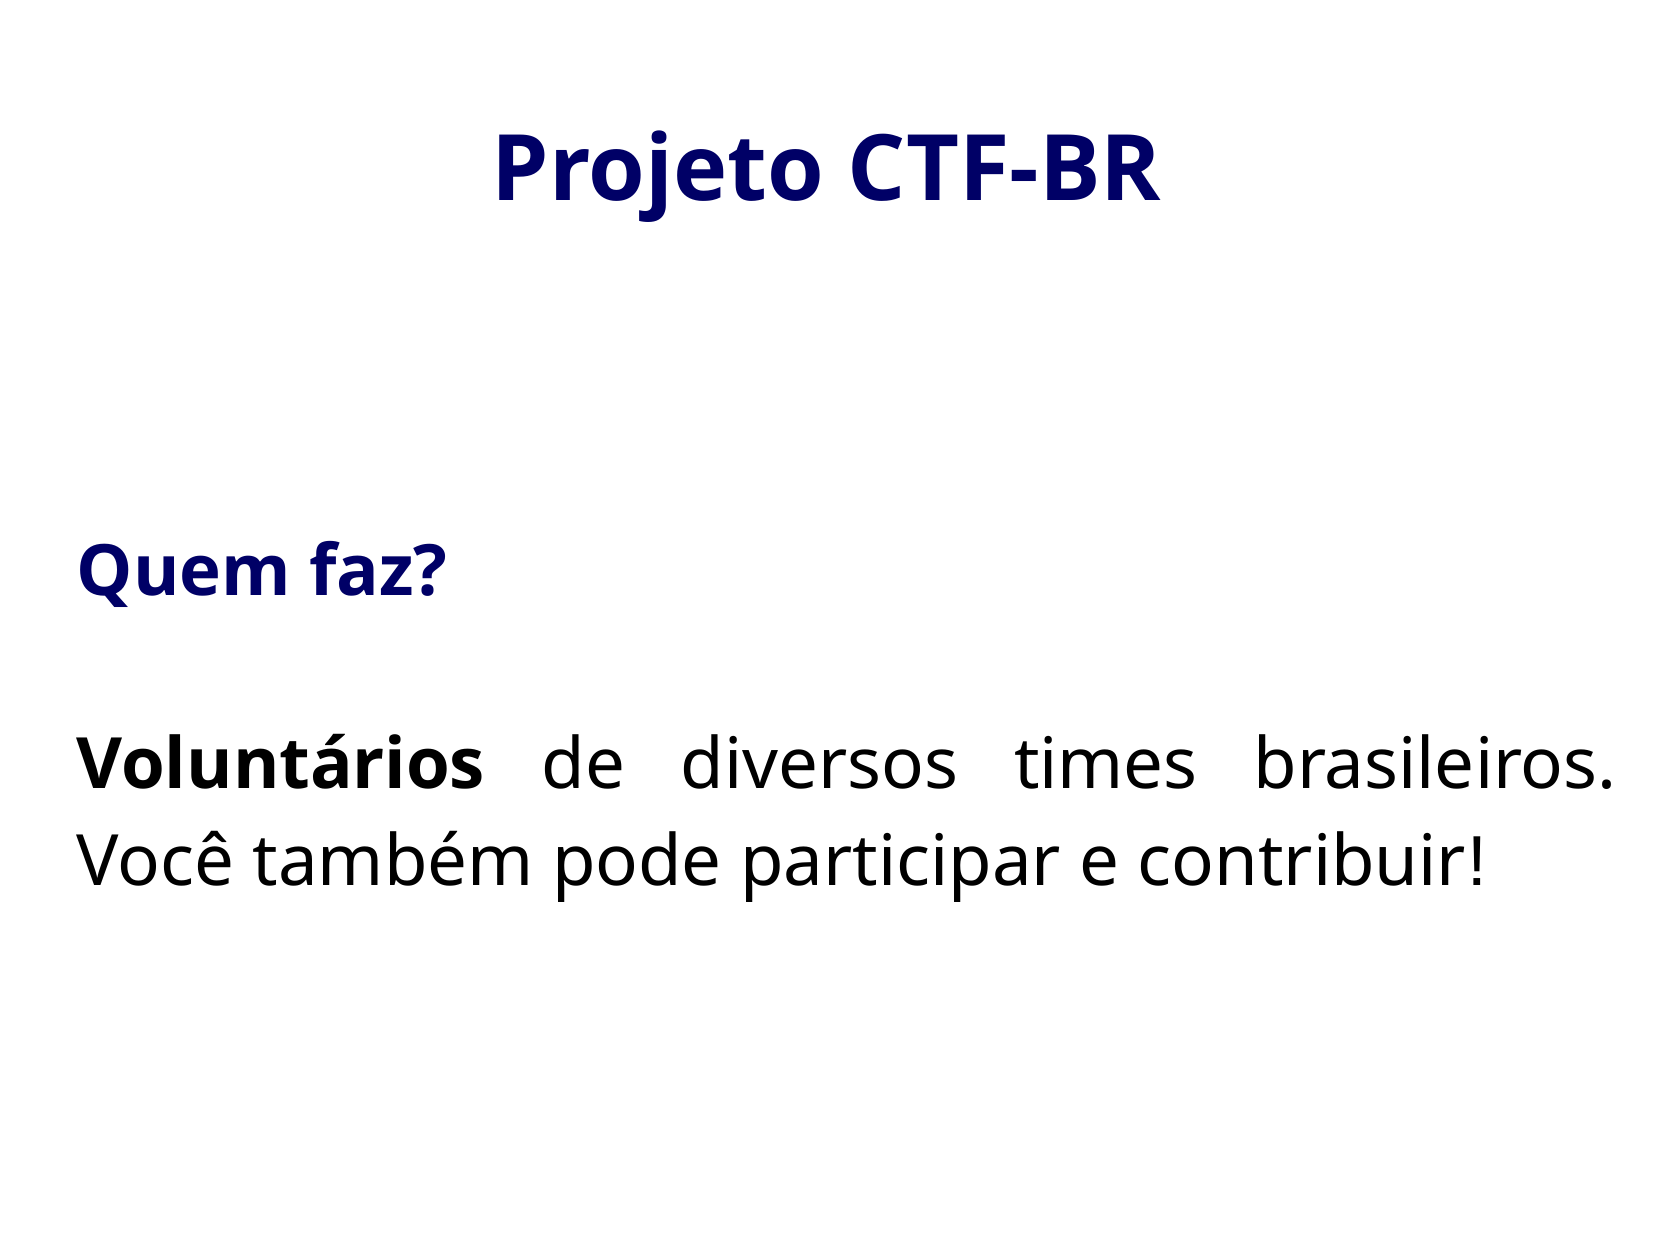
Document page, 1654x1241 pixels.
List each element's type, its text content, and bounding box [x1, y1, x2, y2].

title Projeto CTF-BR [82, 61, 1571, 269]
subtitle Quem faz? Voluntários de diversos times brasileiros. Você também pode participar e contribuir! [76, 408, 1619, 1018]
